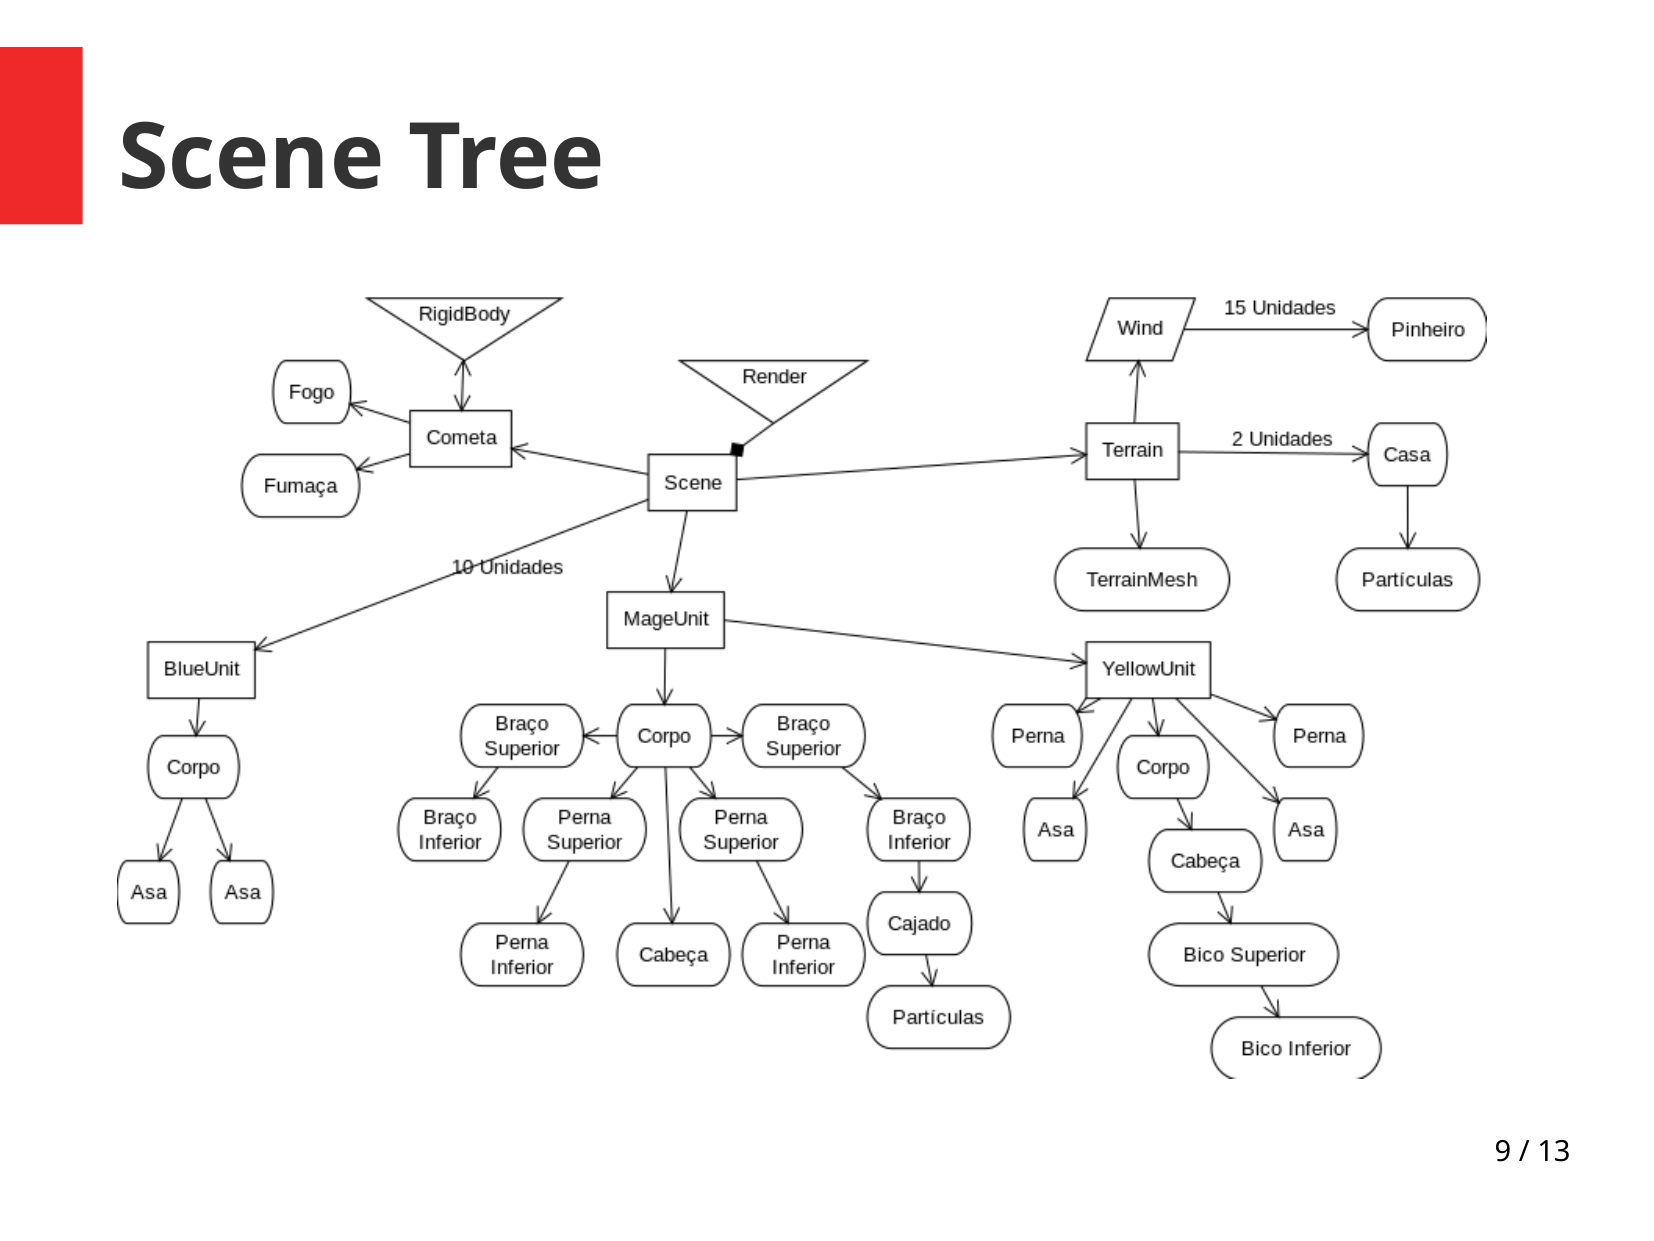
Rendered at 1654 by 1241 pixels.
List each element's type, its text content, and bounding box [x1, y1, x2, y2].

picture [117, 296, 1487, 1079]
title Scene Tree [118, 49, 1571, 257]
